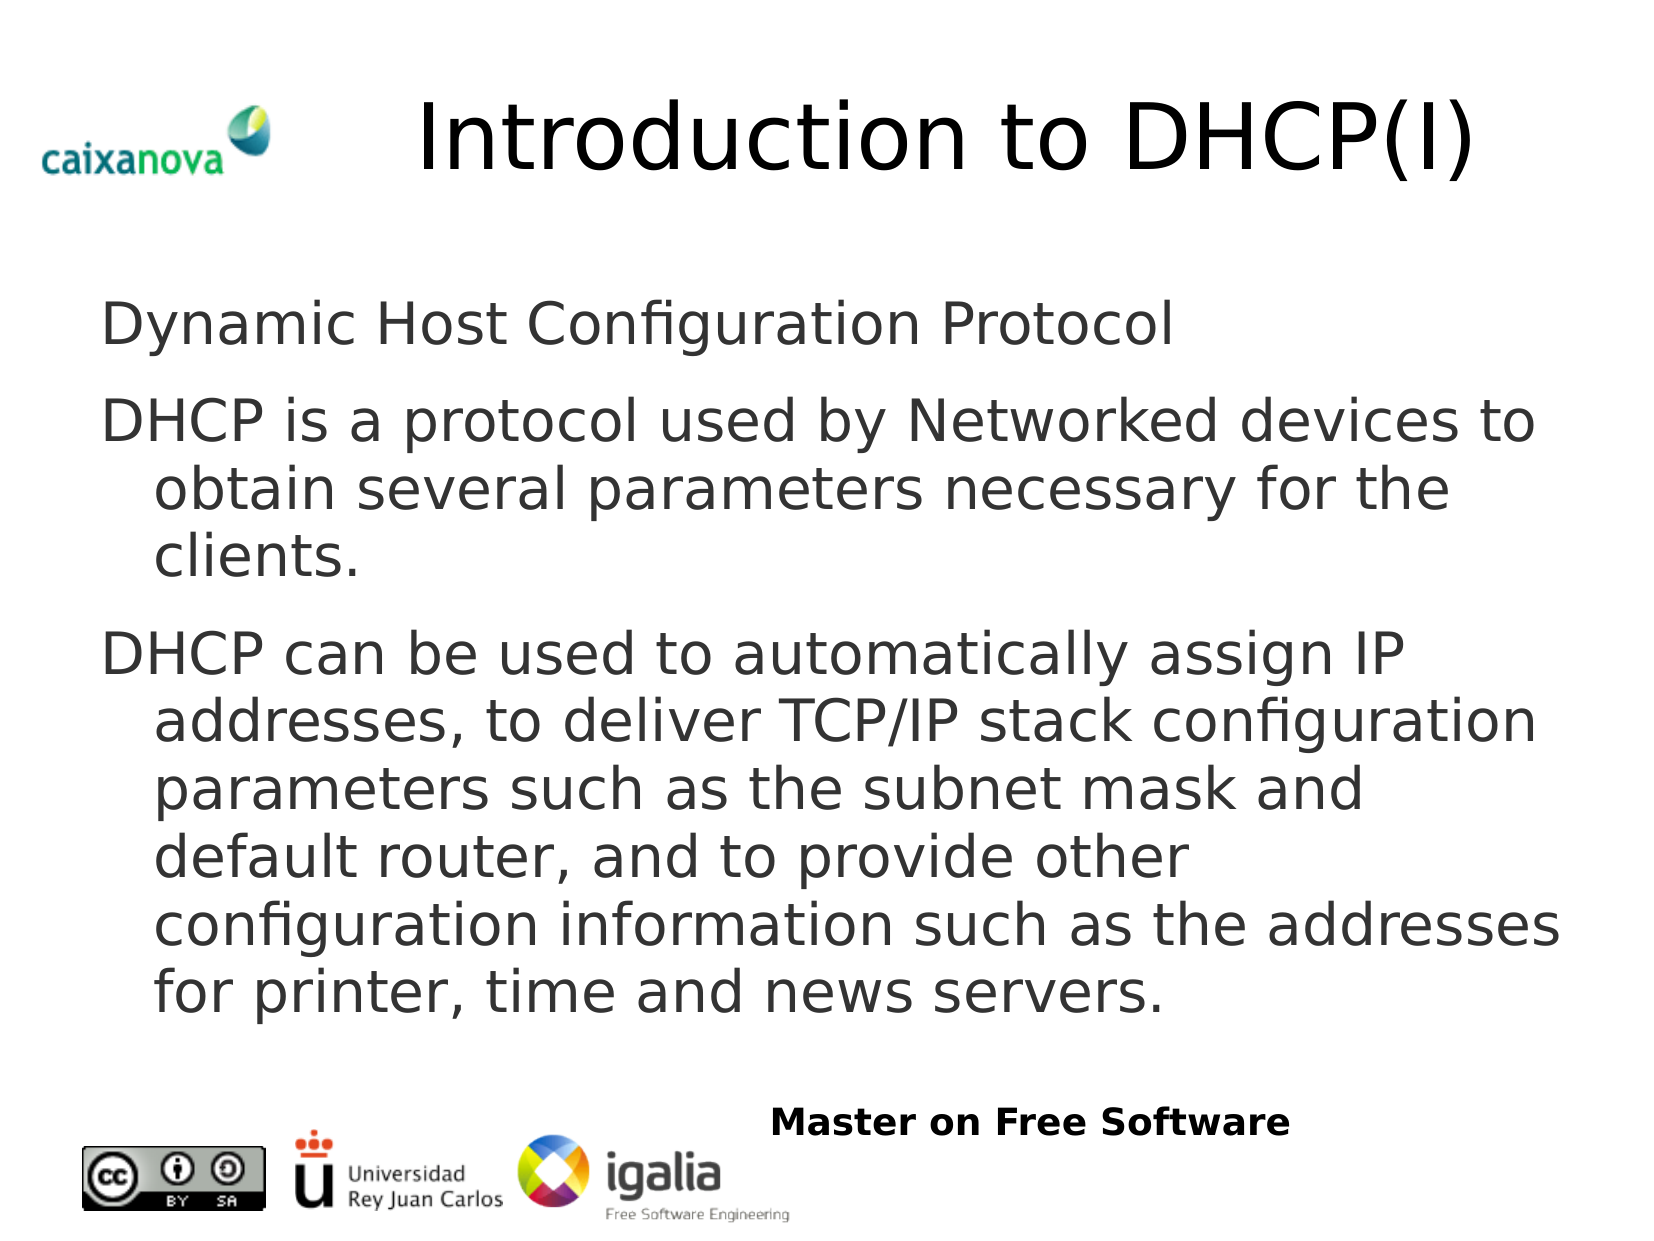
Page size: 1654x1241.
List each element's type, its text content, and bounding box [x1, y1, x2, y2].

list Dynamic Host Configuration Protocol DHCP is a protocol used by Networked devices to obtain several parameters necessary for the clients. DHCP can be used to automatically assign IP addresses, to deliver TCP/IP stack configuration parameters such as the subnet mask and default router, and to provide other configuration information such as the addresses for printer, time and news servers. [82, 290, 1571, 1115]
picture [29, 73, 284, 207]
title Introduction to DHCP(I) [295, 38, 1601, 237]
picture [82, 1146, 266, 1211]
picture [295, 1121, 811, 1235]
